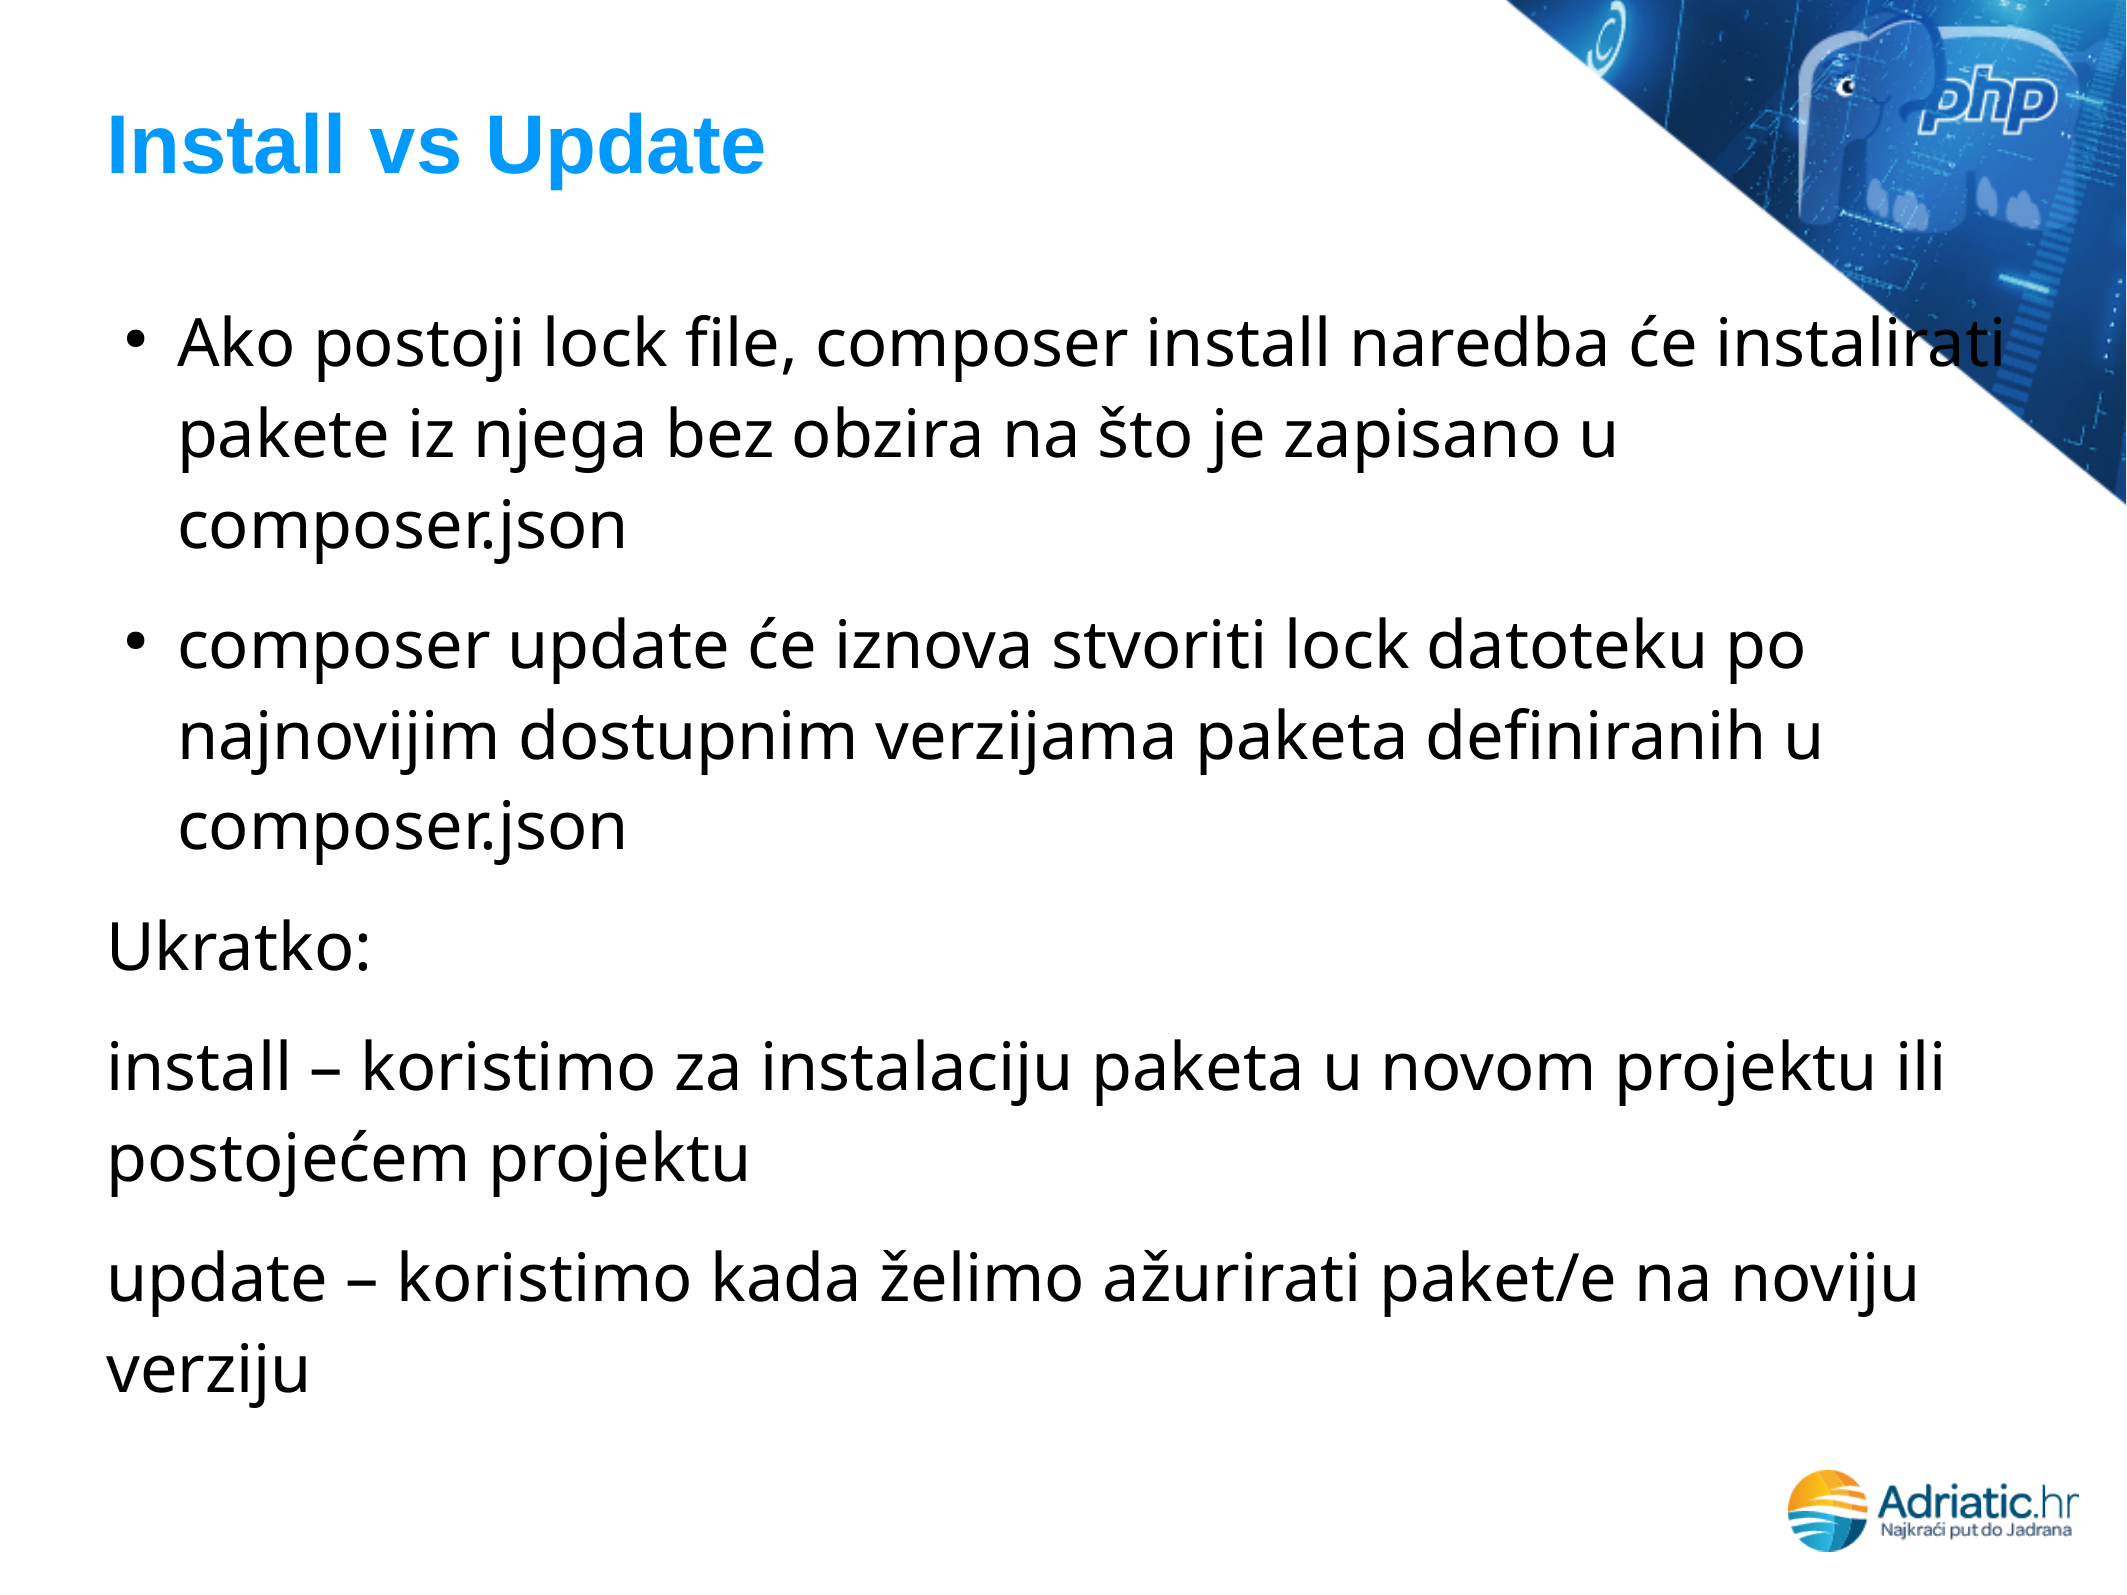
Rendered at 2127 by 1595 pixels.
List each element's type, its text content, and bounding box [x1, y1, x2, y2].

list Ako postoji lock file, composer install naredba će instalirati pakete iz njega bez obzira na što je zapisano u composer.json composer update će iznova stvoriti lock datoteku po najnovijim dostupnim verzijama paketa definiranih u composer.json Ukratko: install – koristimo za instalaciju paketa u novom projektu ili postojećem projektu update – koristimo kada želimo ažurirati paket/e na noviju verziju [106, 295, 2020, 1453]
picture [1505, 0, 2127, 625]
title Install vs Update [106, 70, 1630, 219]
picture [1788, 1470, 2079, 1552]
